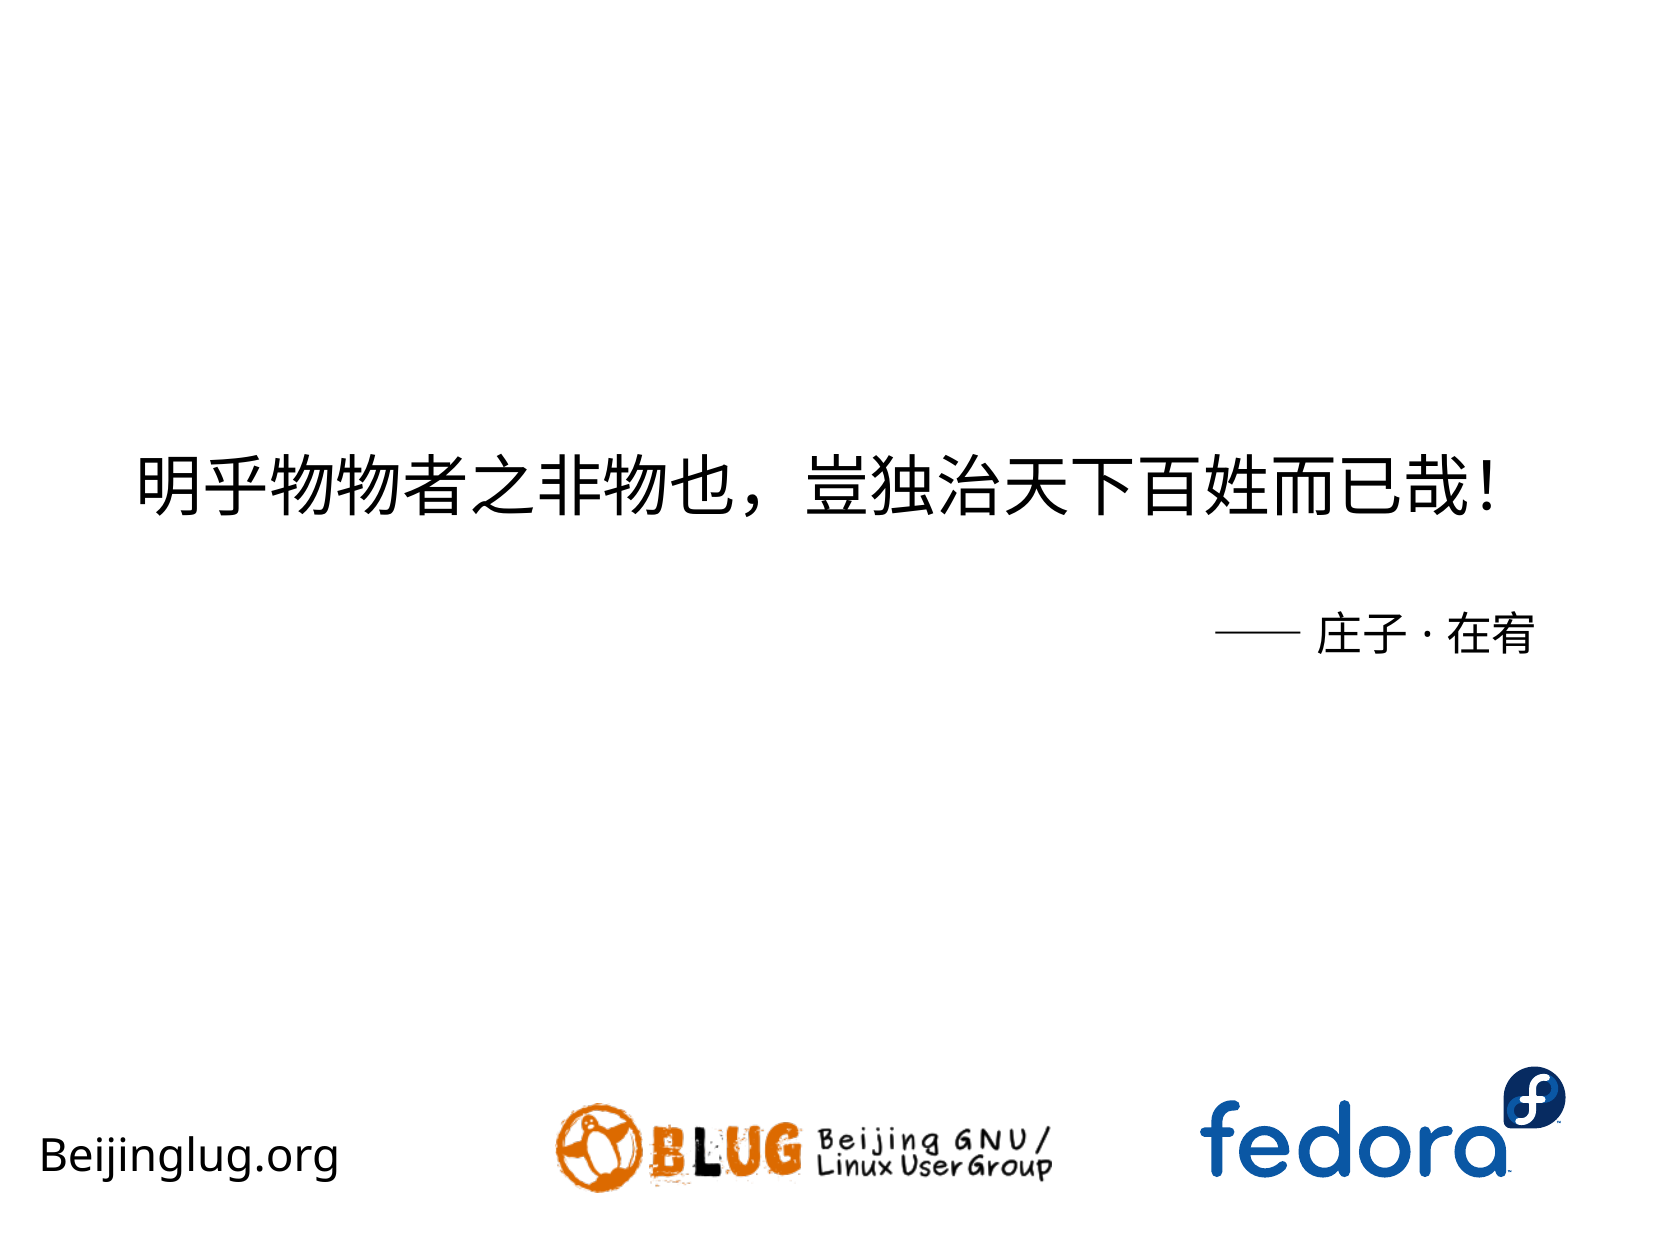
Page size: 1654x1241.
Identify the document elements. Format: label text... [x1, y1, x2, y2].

picture [555, 1103, 1052, 1193]
text_box 明乎物物者之非物也，豈独治天下百姓而已哉！ ——庄子·在宥 [121, 425, 1553, 682]
